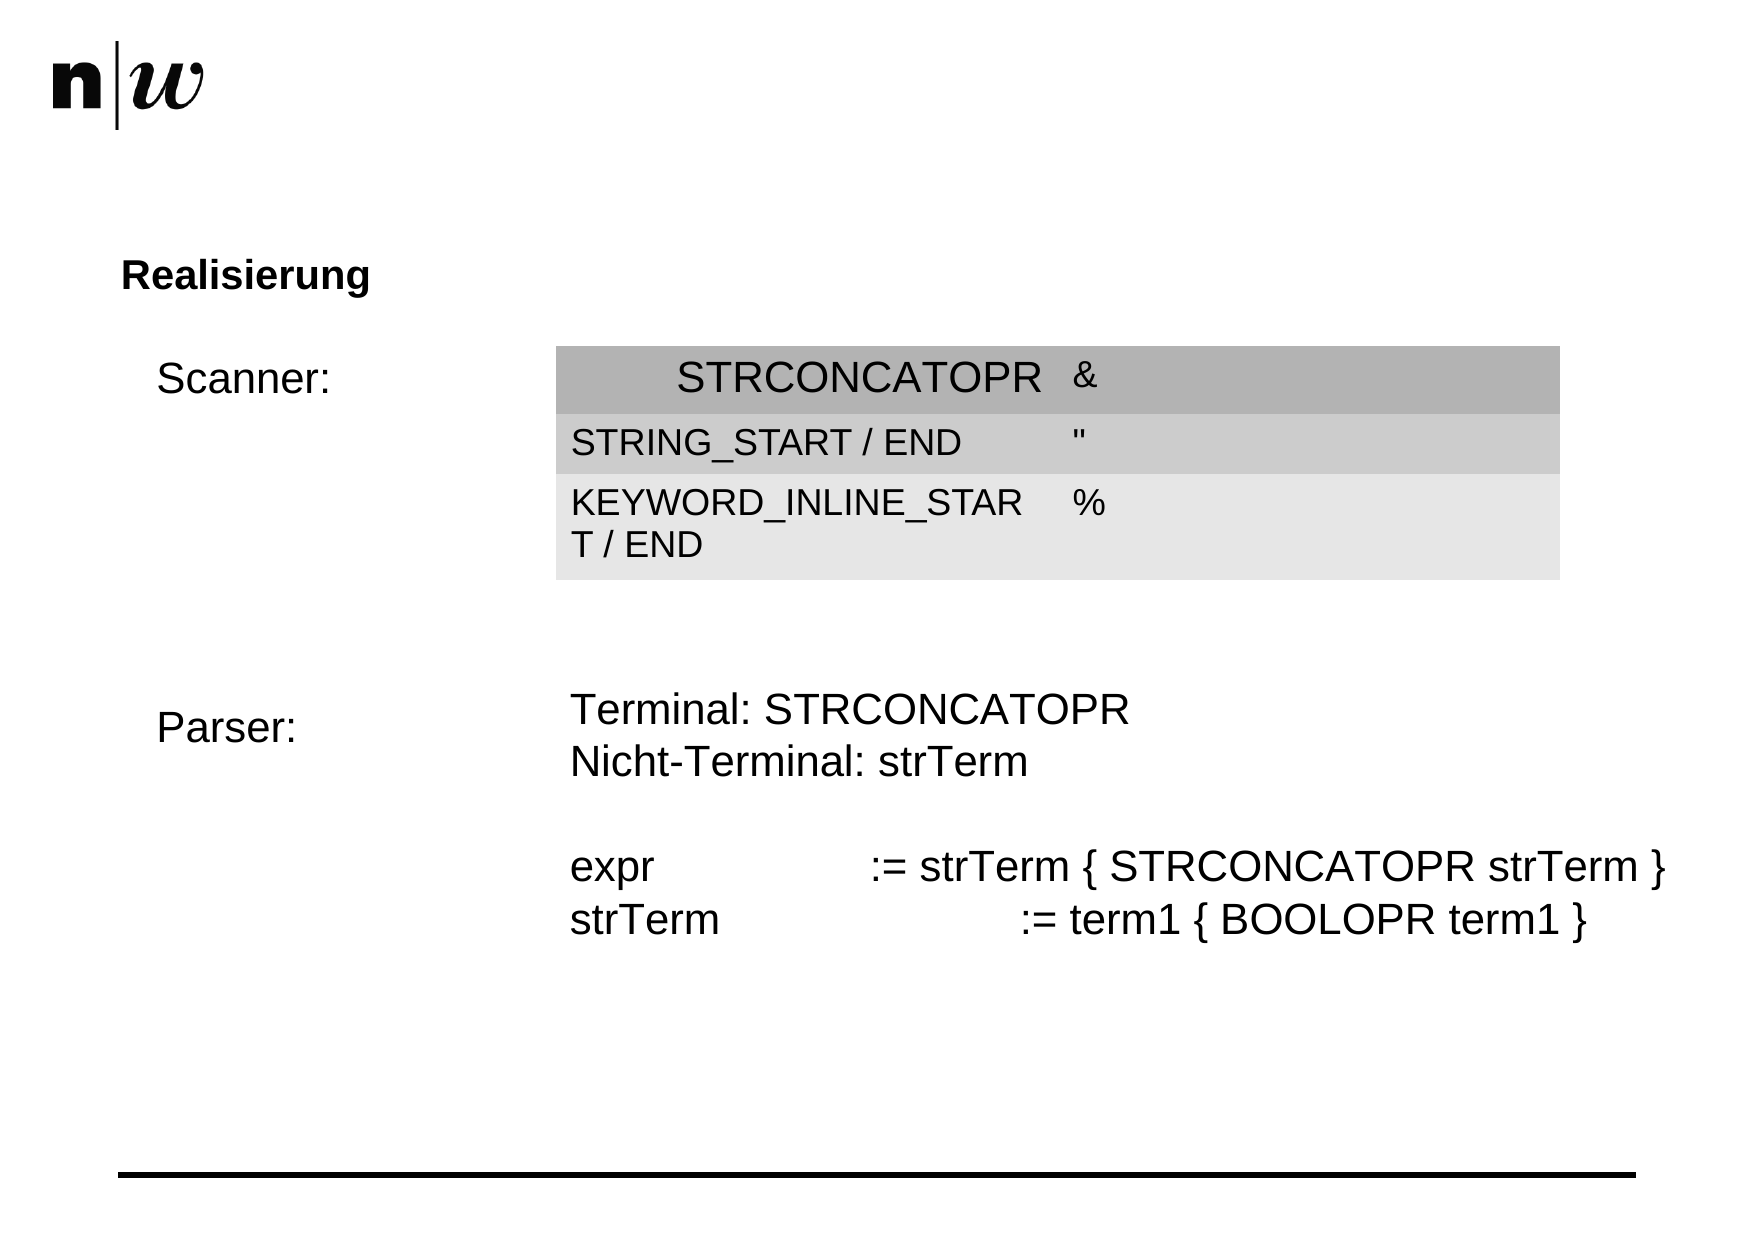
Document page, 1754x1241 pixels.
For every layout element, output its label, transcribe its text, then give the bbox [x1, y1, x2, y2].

table_cell % [1058, 474, 1560, 580]
table_header STRCONCATOPR [556, 346, 1058, 414]
text_box Scanner: [141, 342, 1063, 463]
table_cell STRING_START / END [556, 414, 1058, 474]
table_cell KEYWORD_INLINE_START / END [556, 474, 1058, 580]
text_box Parser: [141, 691, 1063, 811]
text_box Terminal: STRCONCATOPR Nicht-Terminal: strTerm expr := strTerm { STRCONCATOPR strTerm } strTerm := term1 { BOOLOPR term1 } [555, 673, 1713, 981]
table_cell " [1058, 414, 1560, 474]
picture [53, 41, 204, 130]
table_header & [1058, 346, 1560, 414]
title Realisierung [120, 247, 1633, 307]
